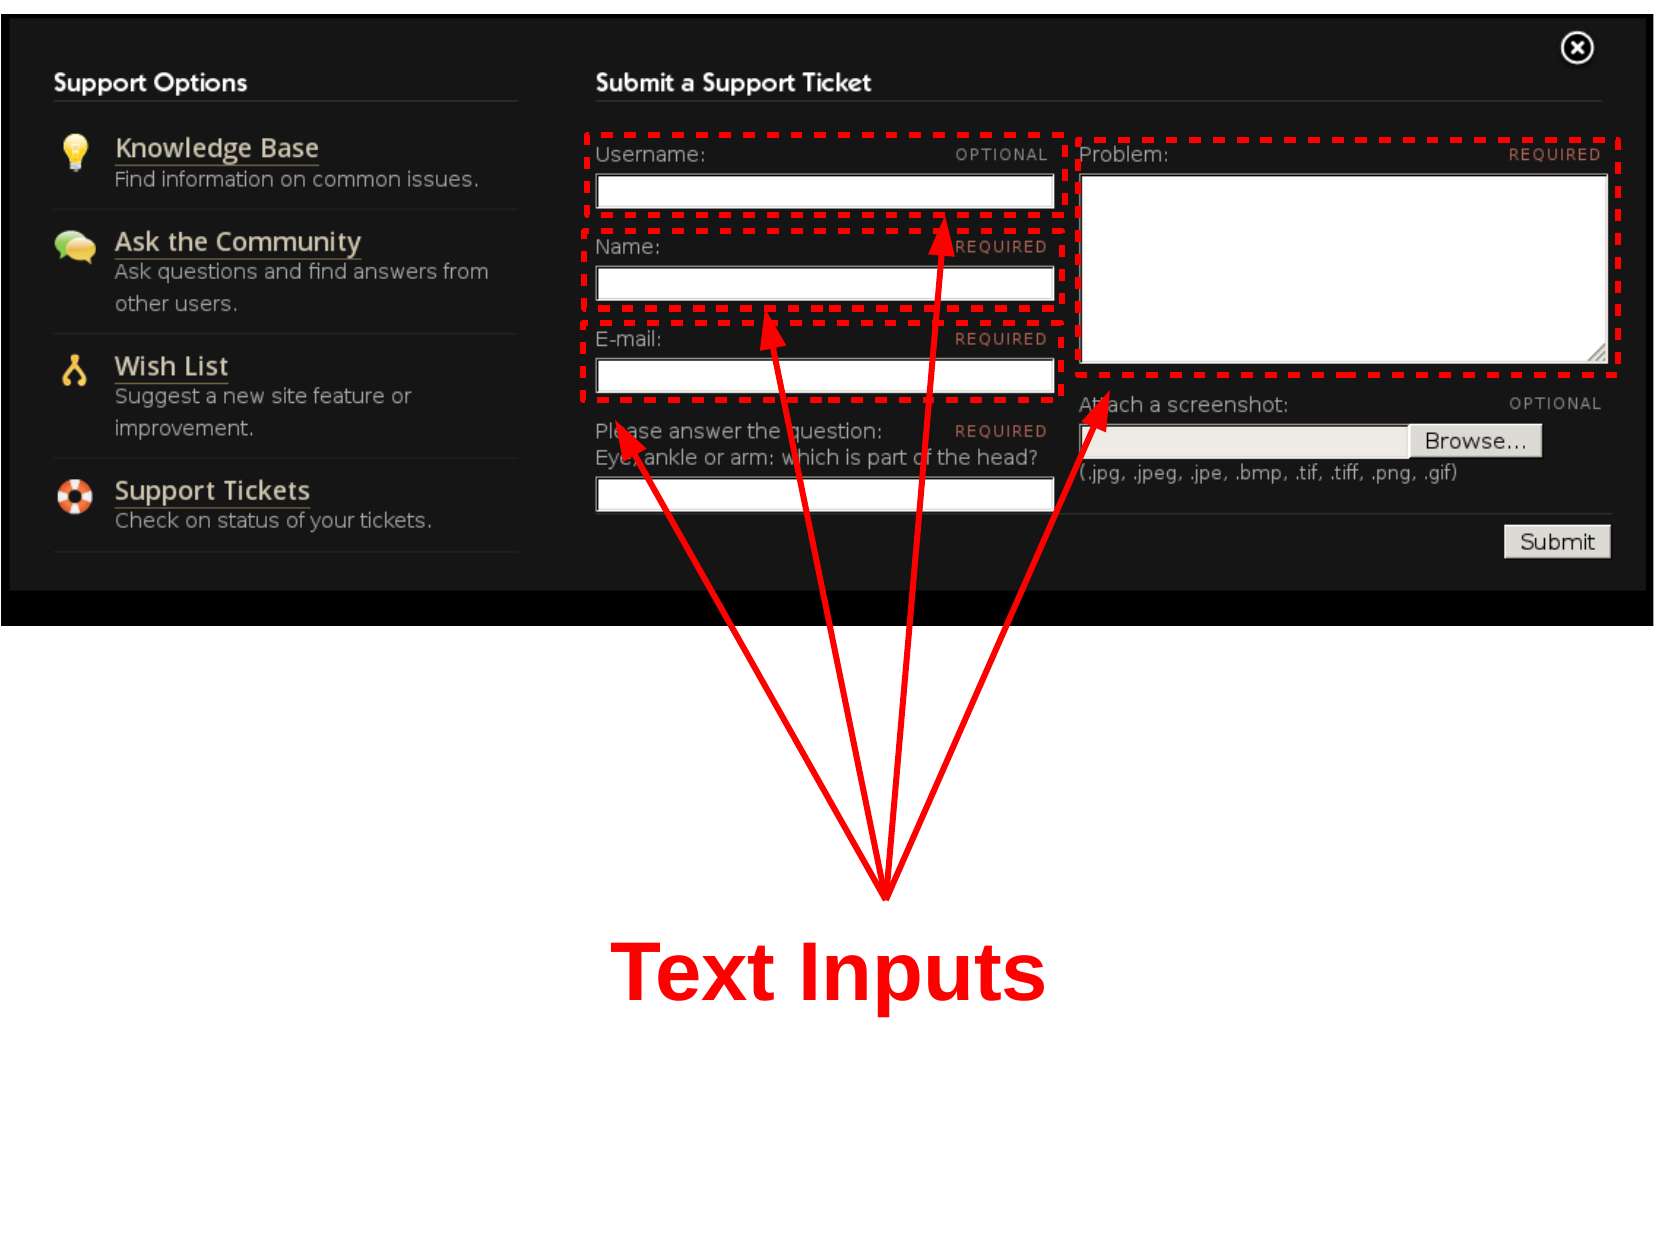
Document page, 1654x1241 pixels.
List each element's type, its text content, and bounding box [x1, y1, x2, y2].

picture [1, 14, 1654, 626]
text_box Text Inputs [595, 917, 1063, 1026]
